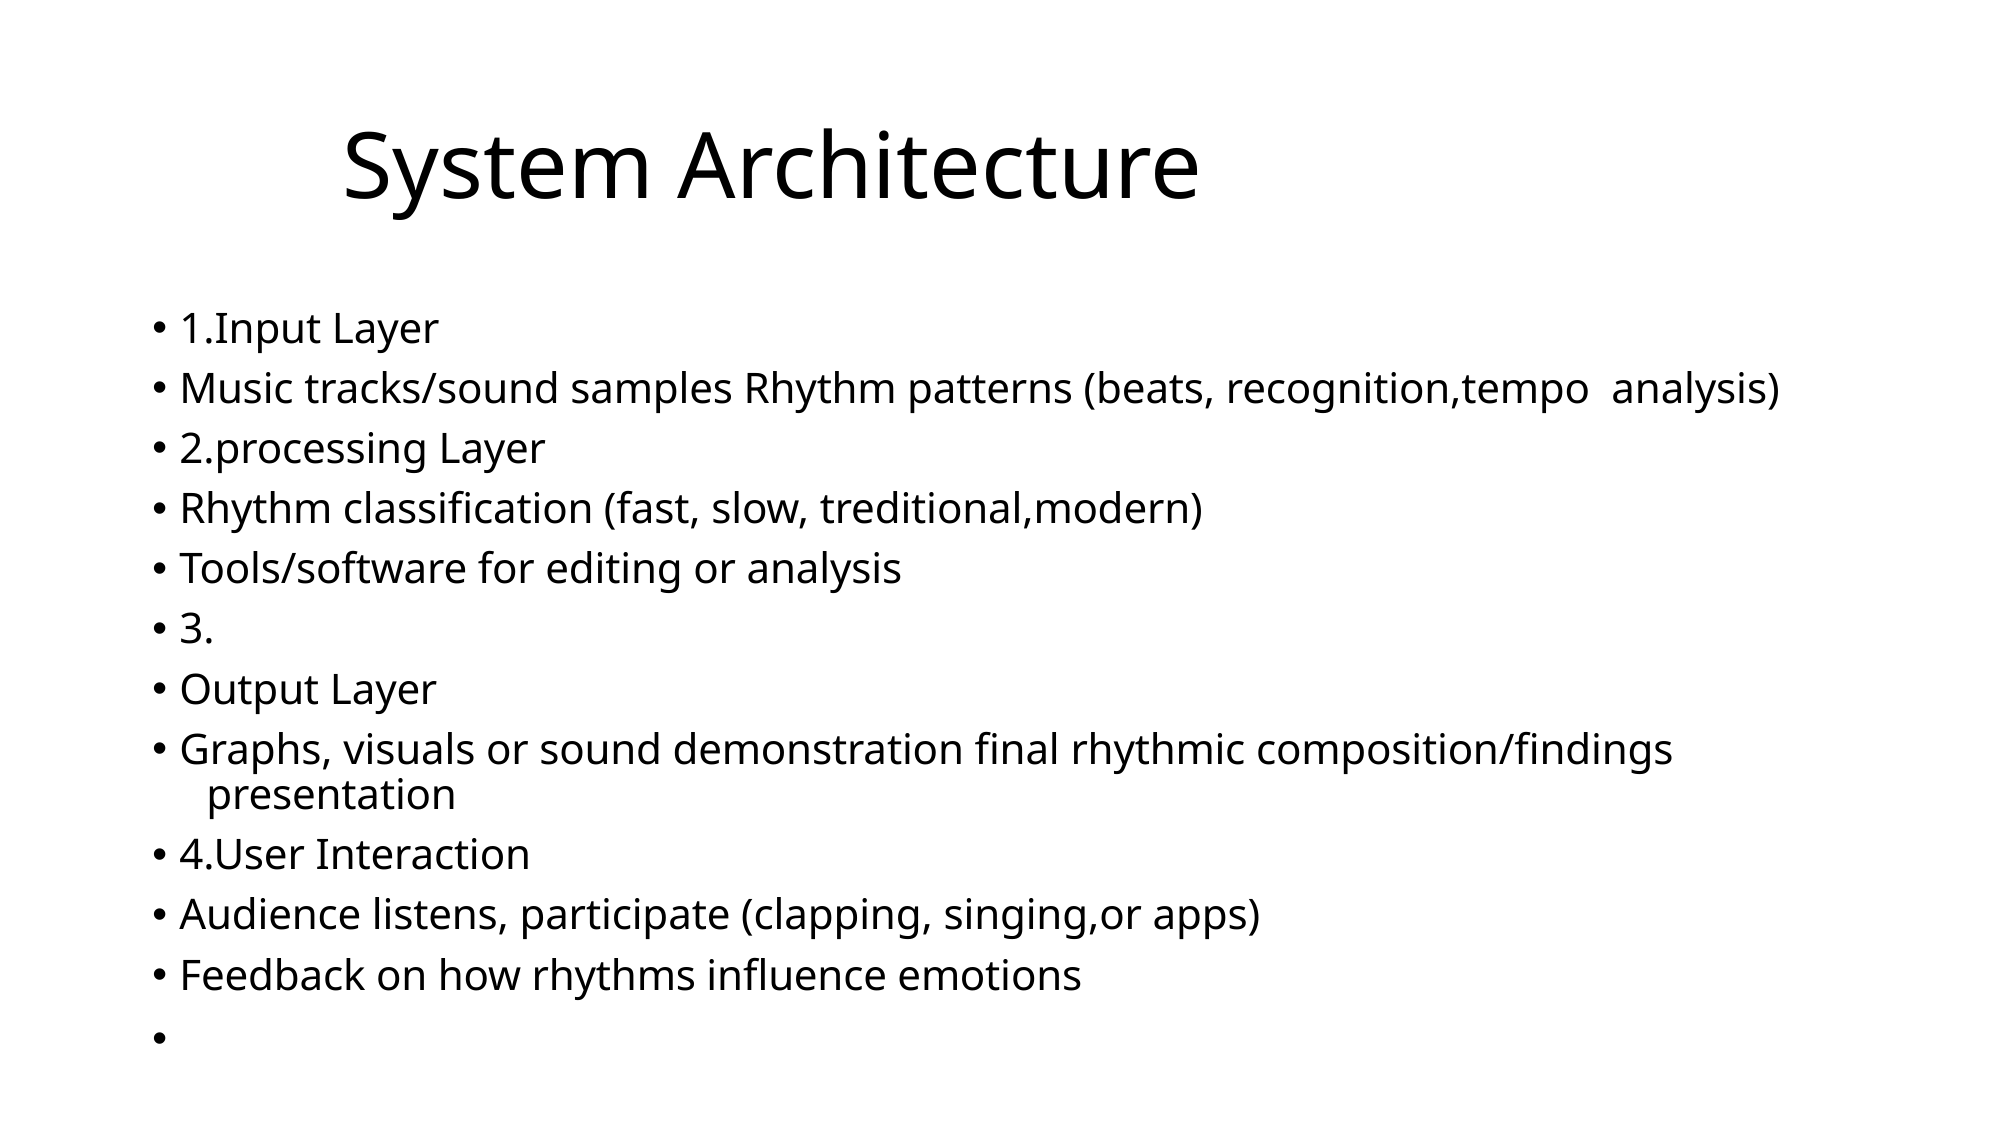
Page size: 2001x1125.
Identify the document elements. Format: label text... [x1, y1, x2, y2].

list 1.Input Layer Music tracks/sound samples Rhythm patterns (beats, recognition,tempo analysis) 2.processing Layer Rhythm classification (fast, slow, treditional,modern) Tools/software for editing or analysis 3. Output Layer Graphs, visuals or sound demonstration final rhythmic composition/findings presentation 4.User Interaction Audience listens, participate (clapping, singing,or apps) Feedback on how rhythms influence emotions [137, 299, 1863, 1014]
title System Architecture [137, 59, 1863, 278]
